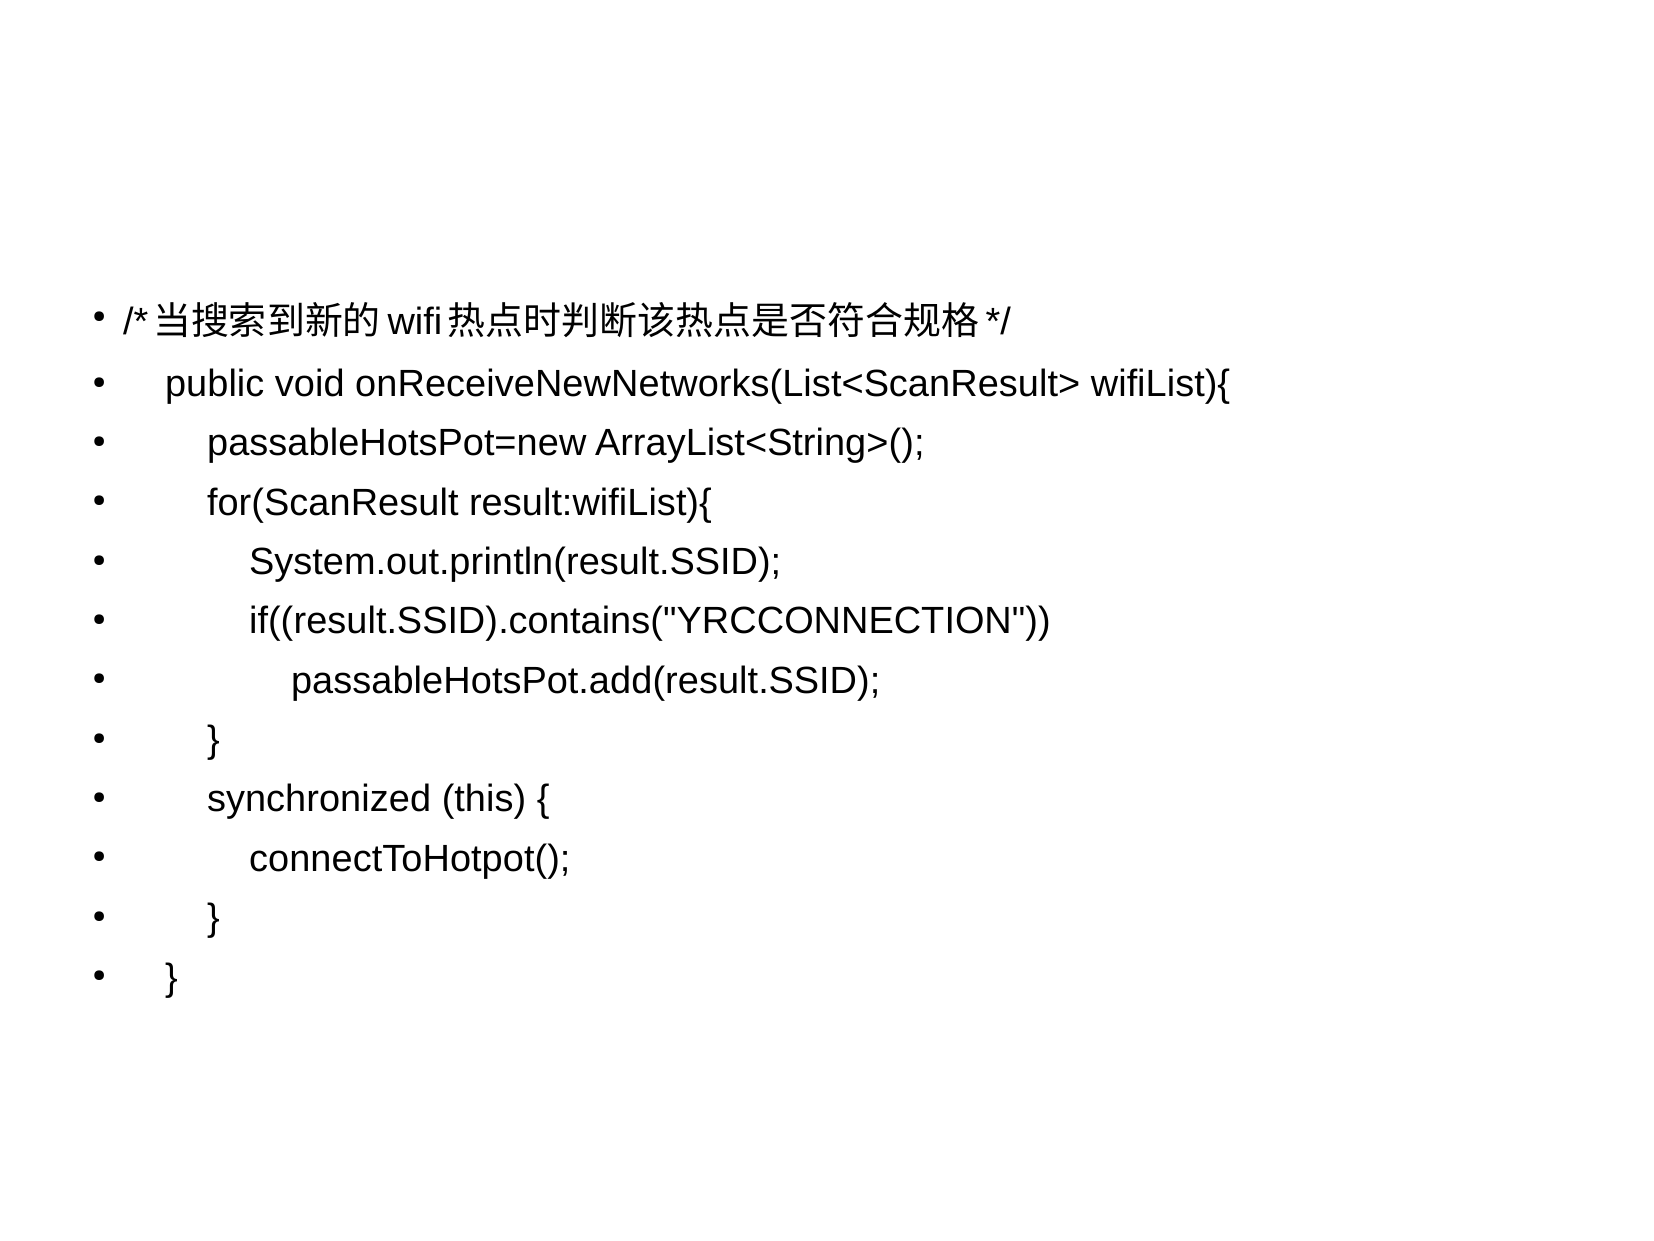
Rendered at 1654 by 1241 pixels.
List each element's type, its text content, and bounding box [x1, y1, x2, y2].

list /*当搜索到新的wifi热点时判断该热点是否符合规格*/ public void onReceiveNewNetworks(List<ScanResult> wifiList){ passableHotsPot=new ArrayList<String>(); for(ScanResult result:wifiList){ System.out.println(result.SSID); if((result.SSID).contains("YRCCONNECTION")) passableHotsPot.add(result.SSID); } synchronized (this) { connectToHotpot(); } } [82, 290, 1571, 1010]
